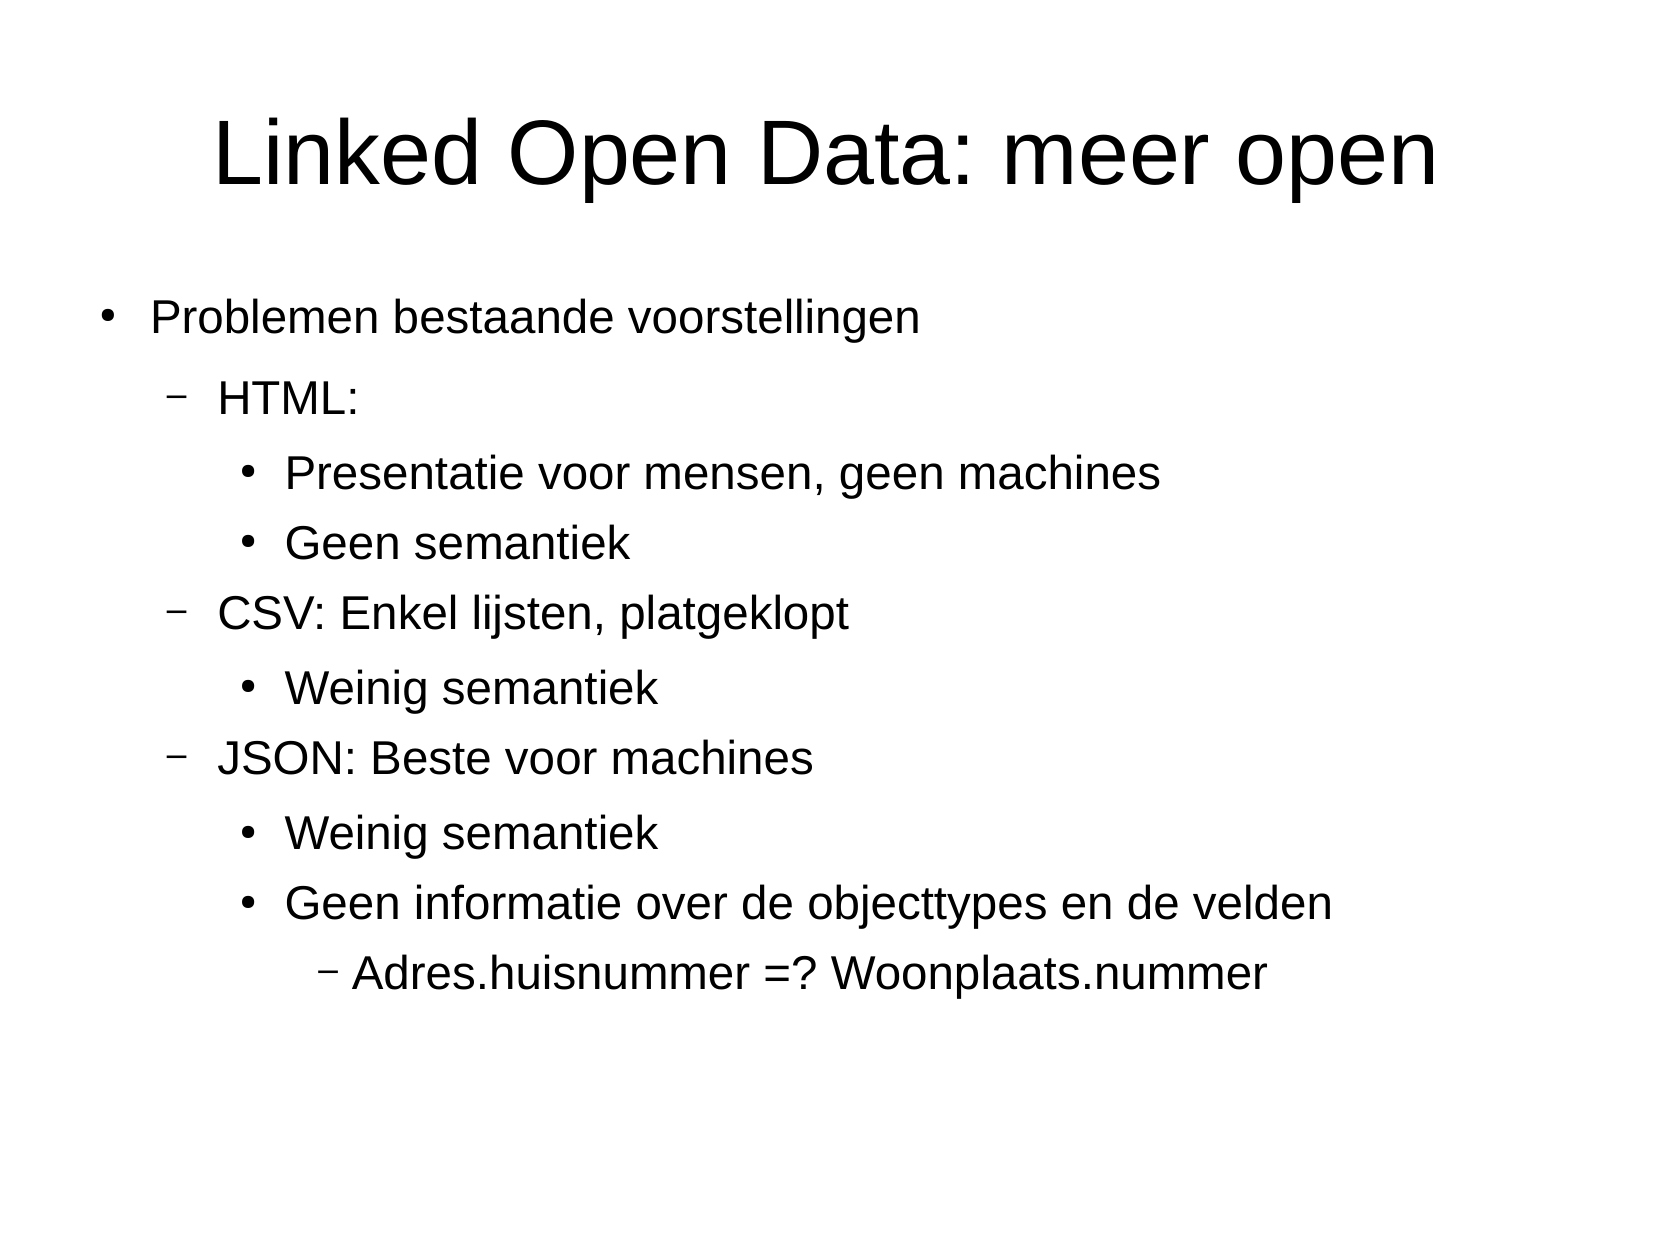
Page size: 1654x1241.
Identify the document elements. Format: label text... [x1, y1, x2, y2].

list Problemen bestaande voorstellingen HTML: Presentatie voor mensen, geen machines Geen semantiek CSV: Enkel lijsten, platgeklopt Weinig semantiek JSON: Beste voor machines Weinig semantiek Geen informatie over de objecttypes en de velden Adres.huisnummer =? Woonplaats.nummer [82, 290, 1571, 1010]
title Linked Open Data: meer open [82, 49, 1571, 257]
